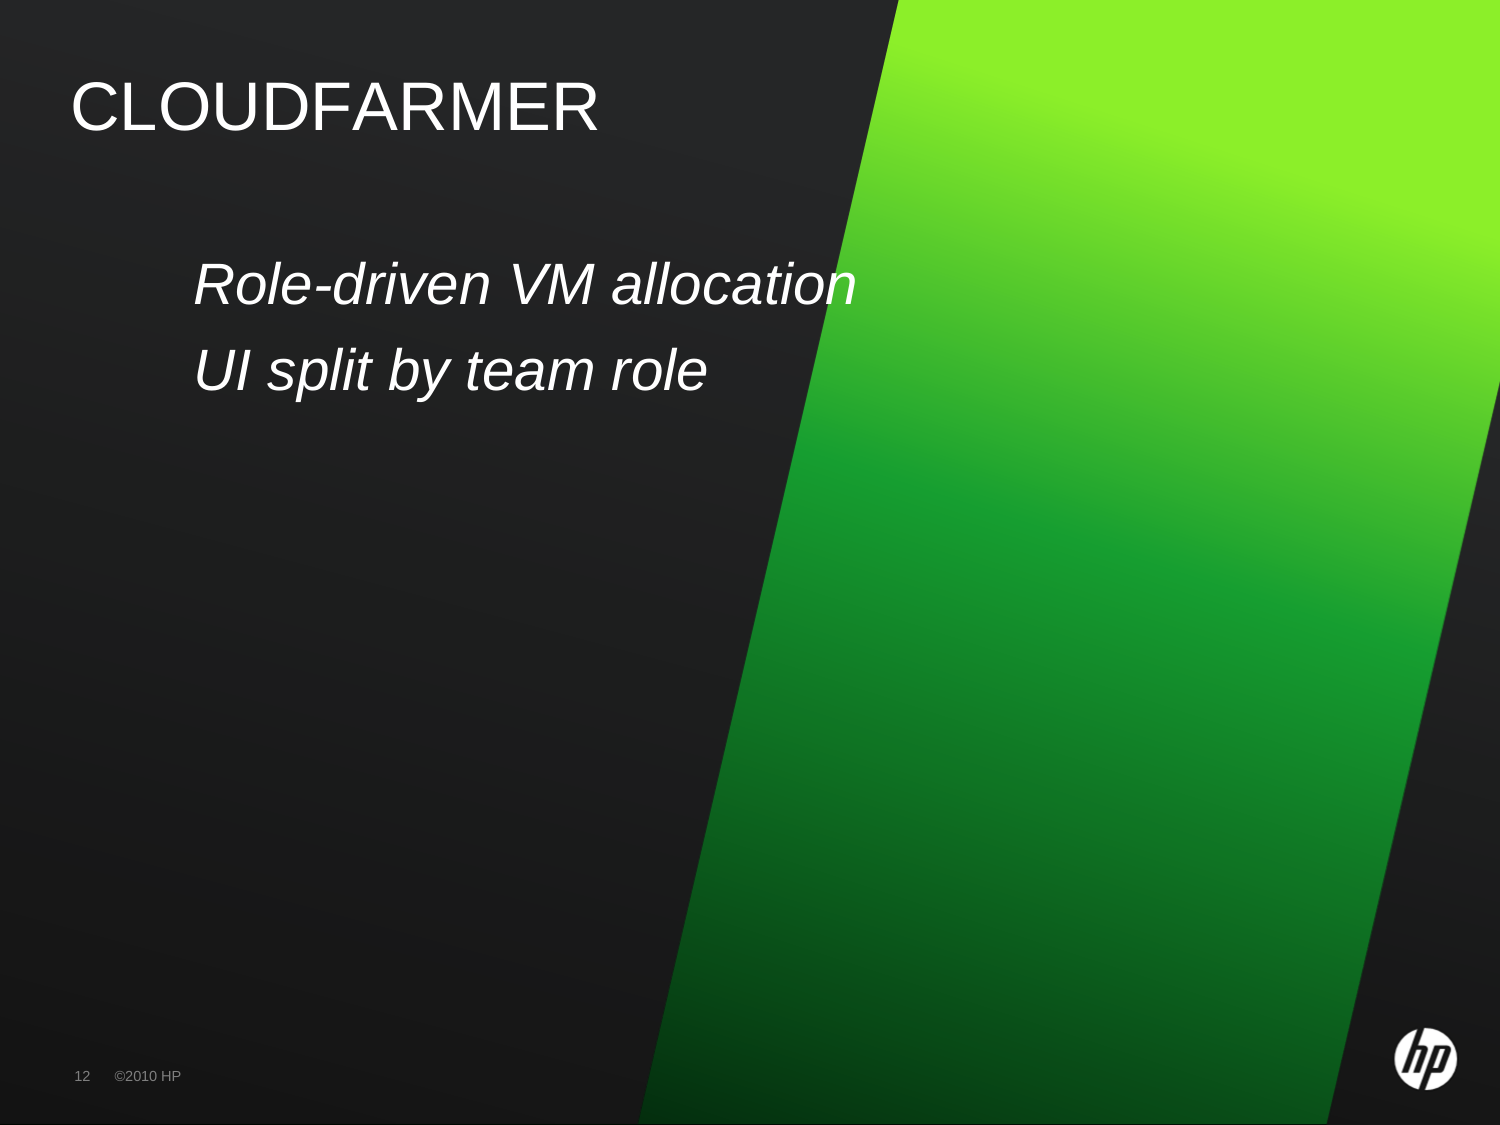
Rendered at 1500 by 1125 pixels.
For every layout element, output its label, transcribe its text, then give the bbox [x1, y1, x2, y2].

text_box CLOUDFARMER [55, 68, 743, 257]
text_box Role-driven VM allocation UI split by team role [178, 244, 874, 497]
picture [0, 0, 1500, 1125]
